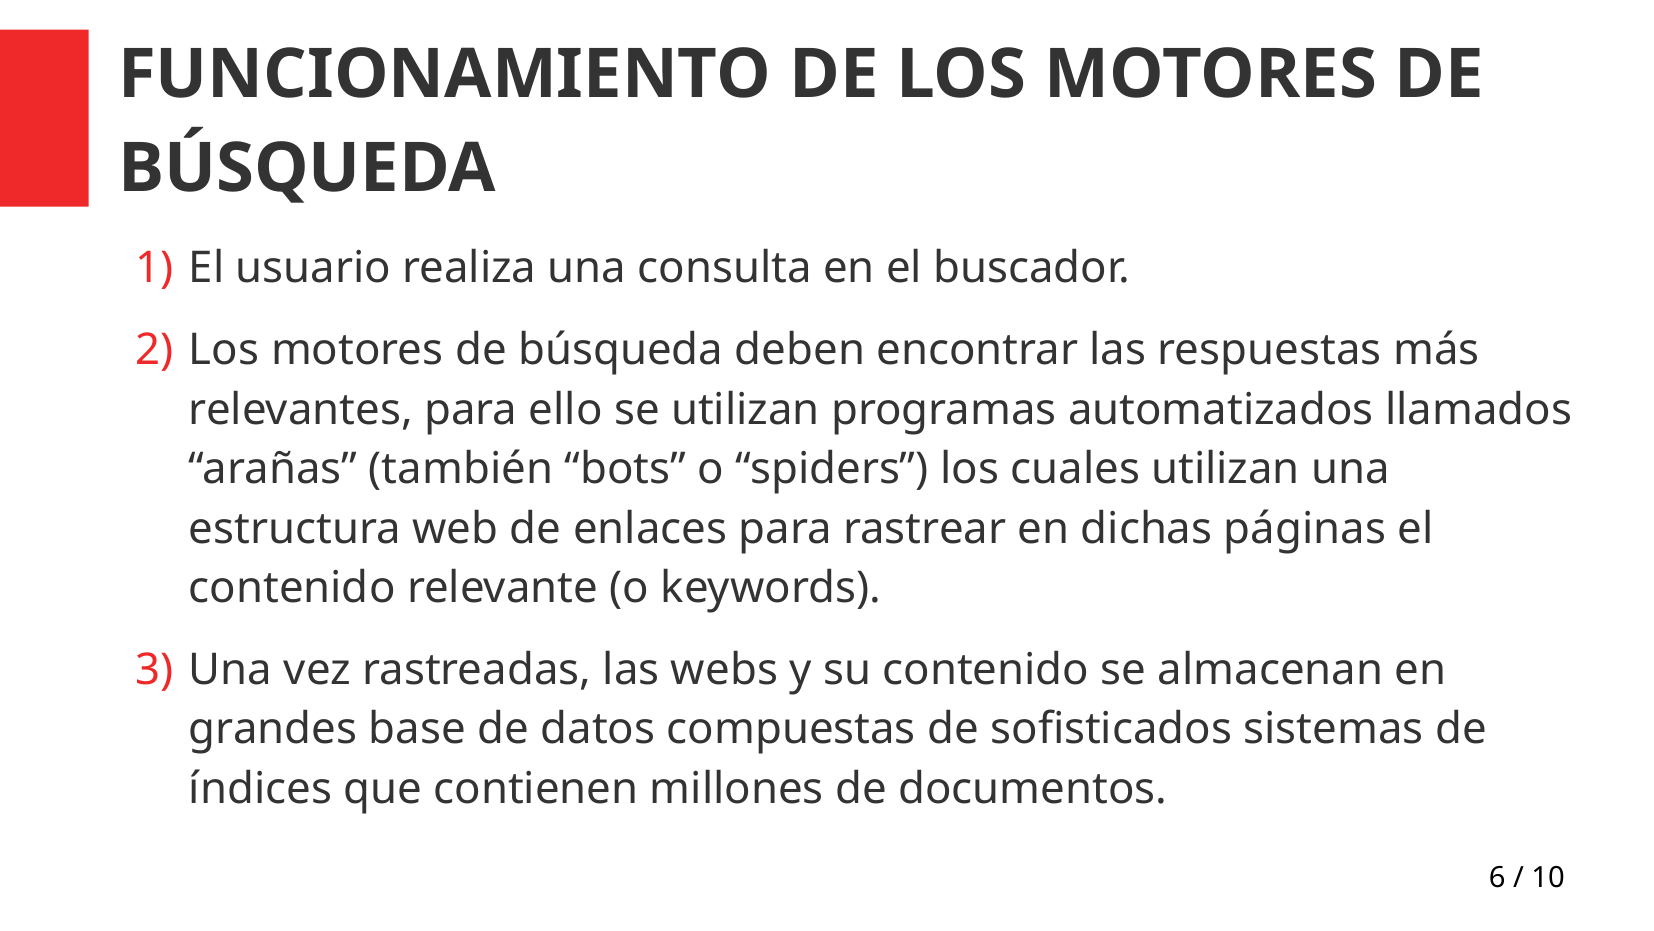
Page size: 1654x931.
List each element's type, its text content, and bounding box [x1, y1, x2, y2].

title FUNCIONAMIENTO DE LOS MOTORES DE BÚSQUEDA [118, 24, 1595, 212]
list El usuario realiza una consulta en el buscador. Los motores de búsqueda deben encontrar las respuestas más relevantes, para ello se utilizan programas automatizados llamados “arañas” (también “bots” o “spiders”) los cuales utilizan una estructura web de enlaces para rastrear en dichas páginas el contenido relevante (o keywords). Una vez rastreadas, las webs y su contenido se almacenan en grandes base de datos compuestas de sofisticados sistemas de índices que contienen millones de documentos. [118, 236, 1595, 798]
